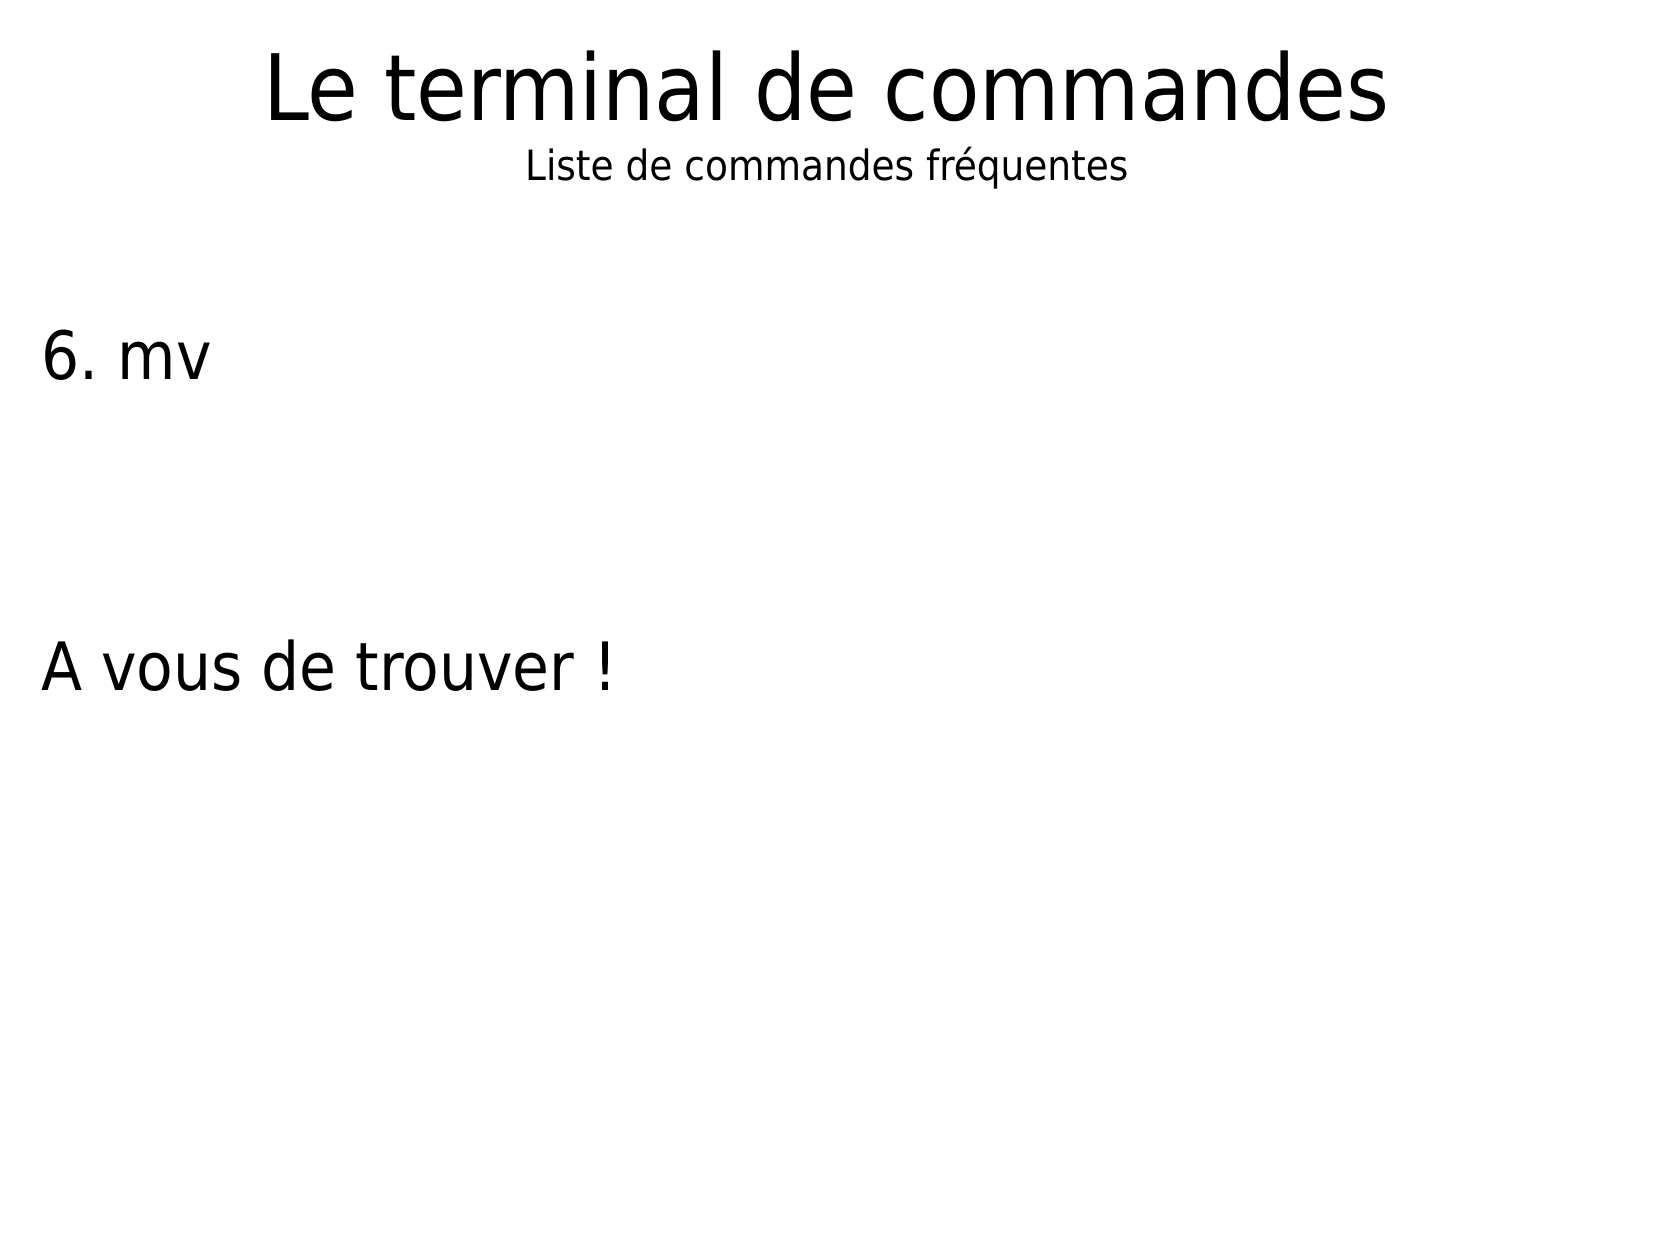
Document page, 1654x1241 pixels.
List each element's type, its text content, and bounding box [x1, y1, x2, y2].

title Le terminal de commandes Liste de commandes fréquentes [41, 12, 1613, 214]
title 6. mv A vous de trouver ! [41, 240, 1613, 1201]
